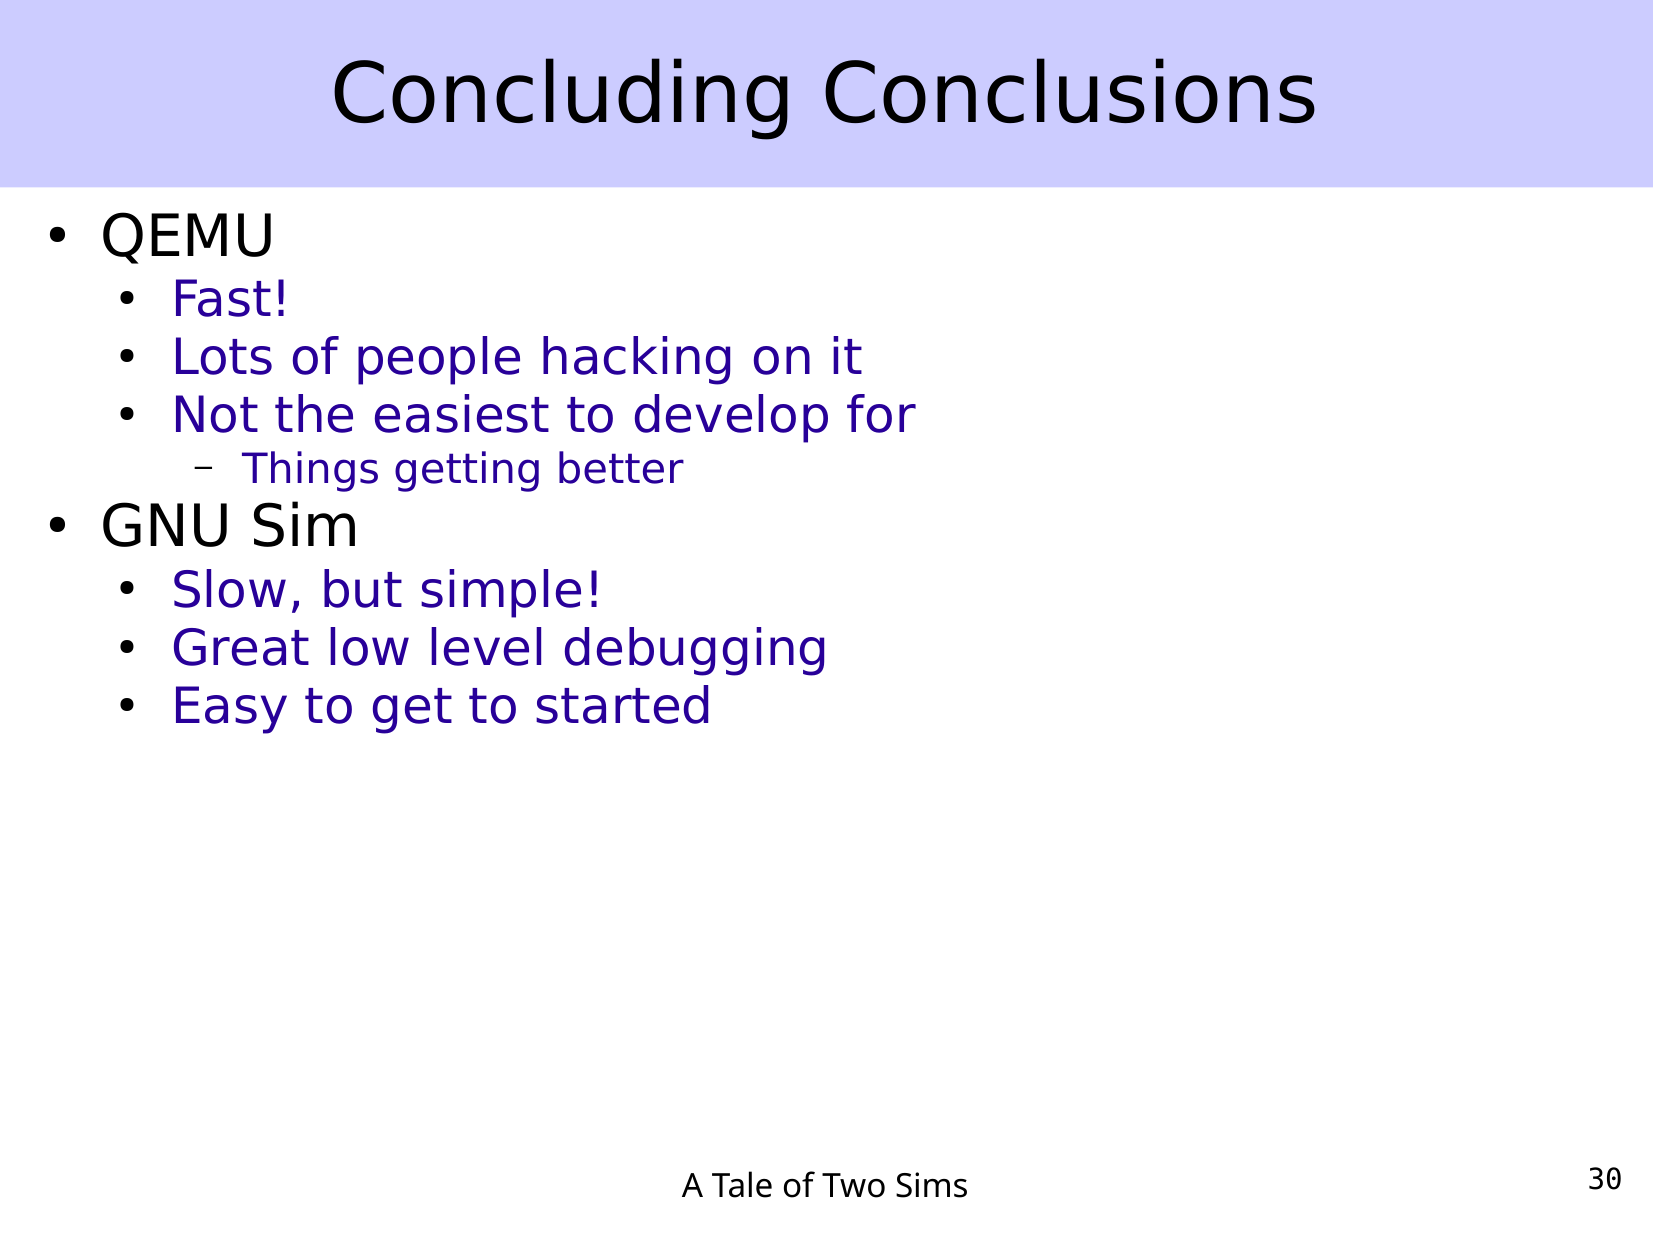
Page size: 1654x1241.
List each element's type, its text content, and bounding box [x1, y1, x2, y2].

title Concluding Conclusions [0, 0, 1651, 188]
list QEMU Fast! Lots of people hacking on it Not the easiest to develop for Things getting better GNU Sim Slow, but simple! Great low level debugging Easy to get to started [29, 201, 1620, 1151]
